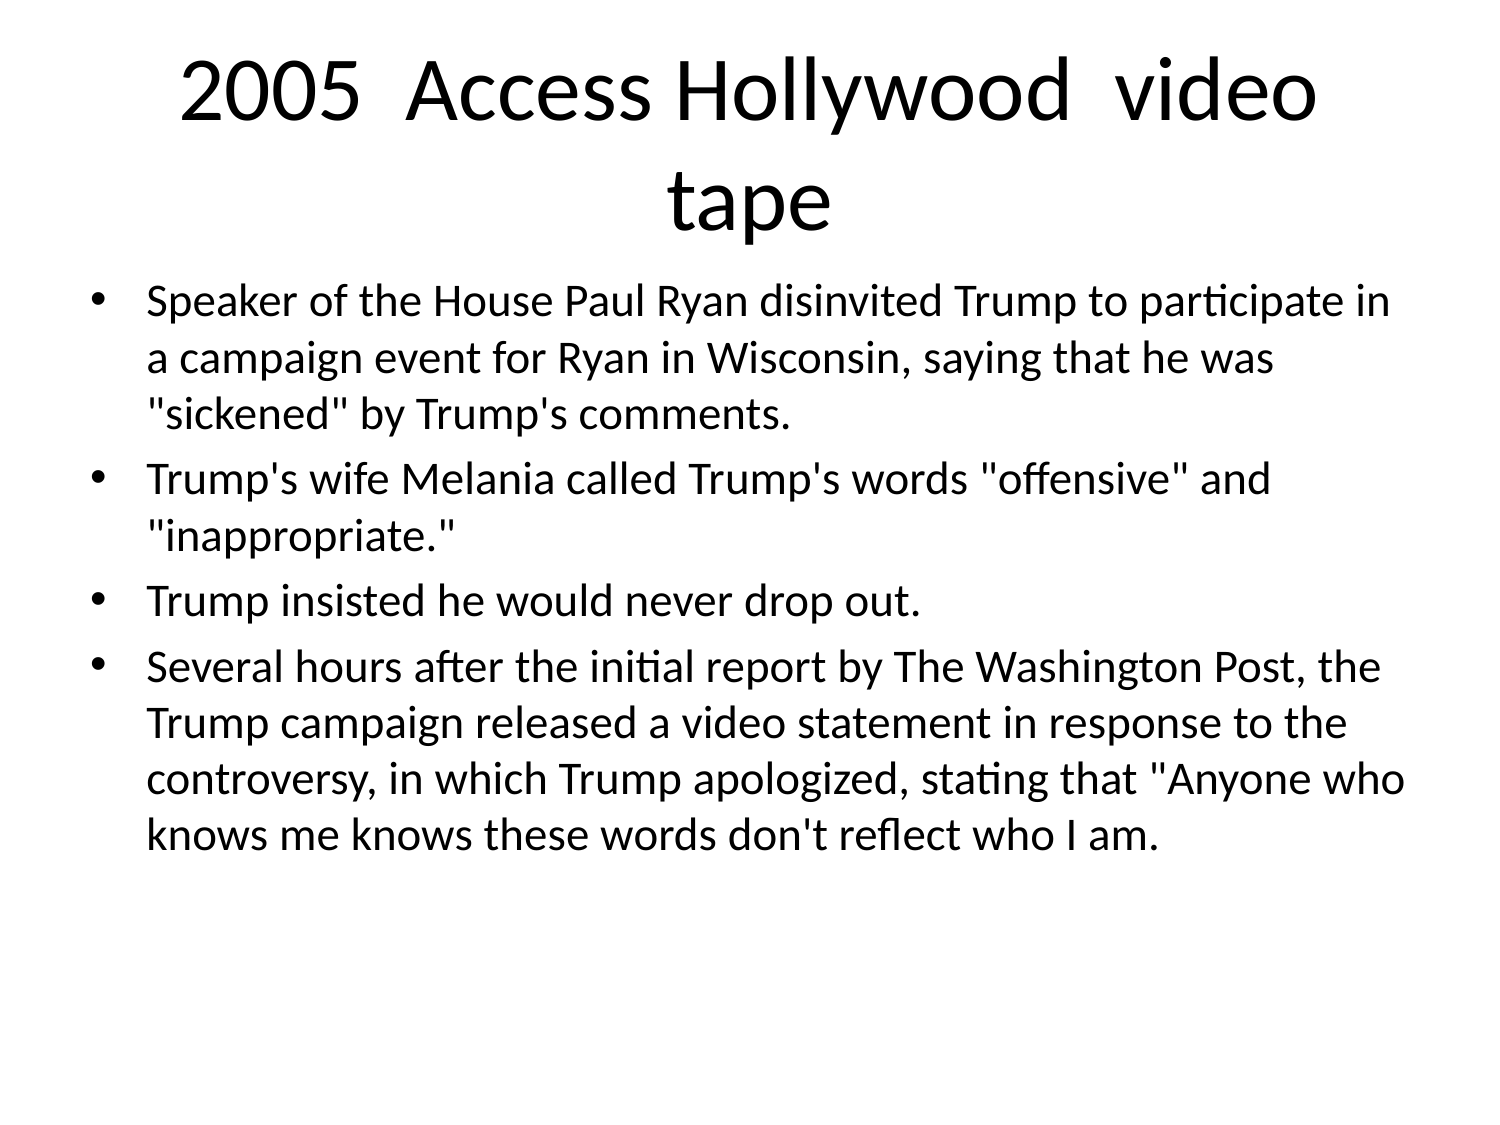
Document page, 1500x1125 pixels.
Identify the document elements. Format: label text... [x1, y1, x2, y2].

list Speaker of the House Paul Ryan disinvited Trump to participate in a campaign event for Ryan in Wisconsin, saying that he was "sickened" by Trump's comments. Trump's wife Melania called Trump's words "offensive" and "inappropriate." Trump insisted he would never drop out. Several hours after the initial report by The Washington Post, the Trump campaign released a video statement in response to the controversy, in which Trump apologized, stating that "Anyone who knows me knows these words don't reflect who I am. [75, 262, 1425, 1005]
title 2005 Access Hollywood video tape [75, 45, 1425, 233]
